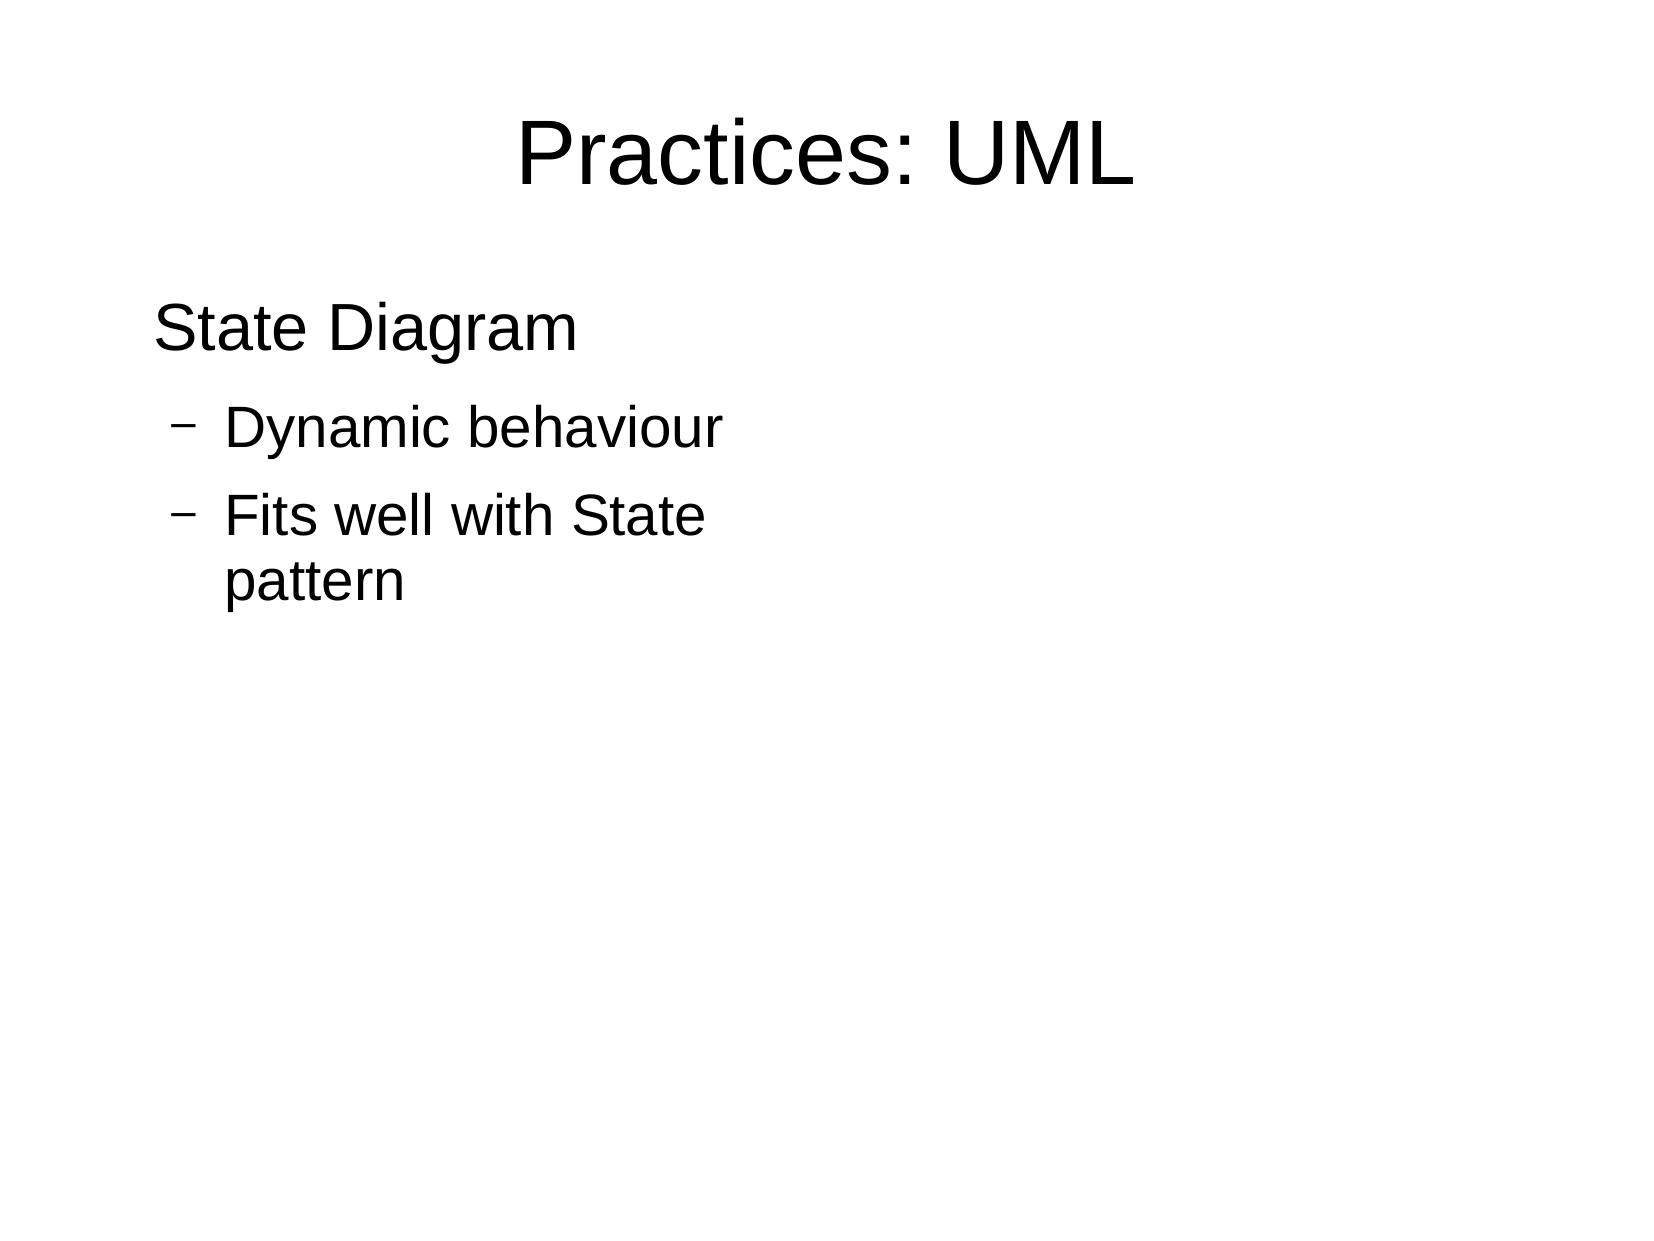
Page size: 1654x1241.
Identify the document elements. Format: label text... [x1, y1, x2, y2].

list State Diagram Dynamic behaviour Fits well with State pattern [82, 290, 875, 1010]
title Practices: UML [82, 49, 1571, 257]
